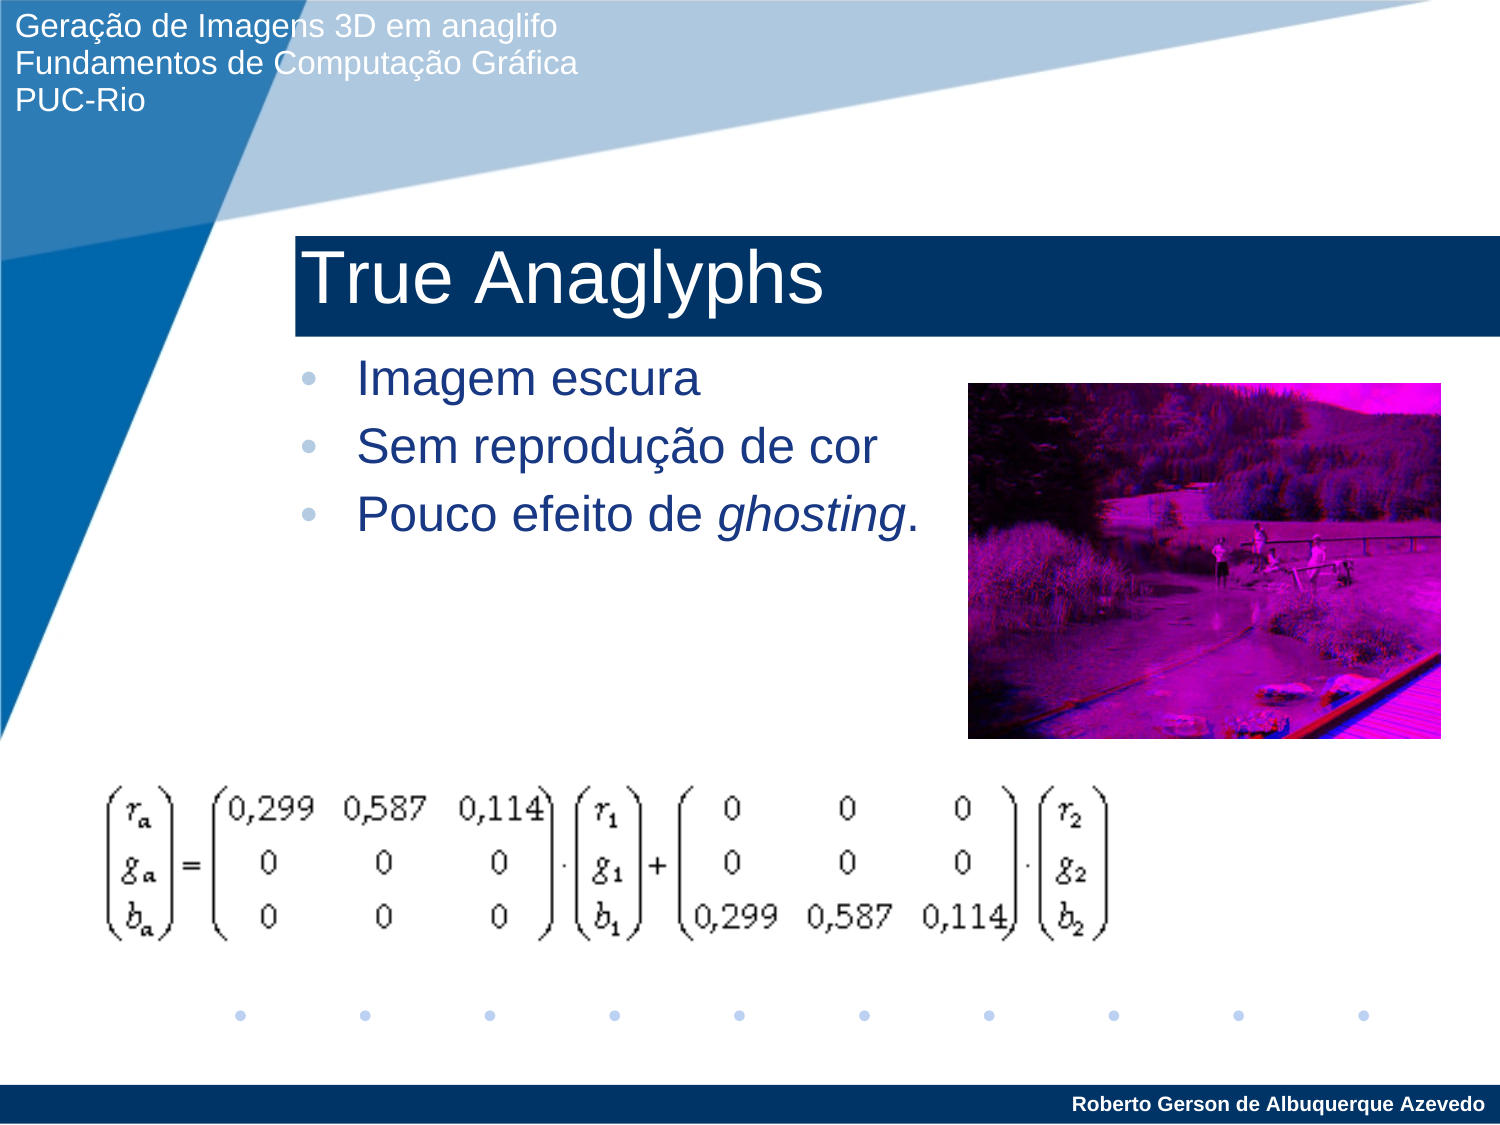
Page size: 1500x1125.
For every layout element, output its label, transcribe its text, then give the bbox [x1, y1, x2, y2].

picture [968, 383, 1441, 739]
title True Anaglyphs [300, 224, 1500, 331]
list Imagem escura Sem reprodução de cor Pouco efeito de ghosting. [299, 350, 1475, 1093]
picture [0, 0, 1500, 971]
